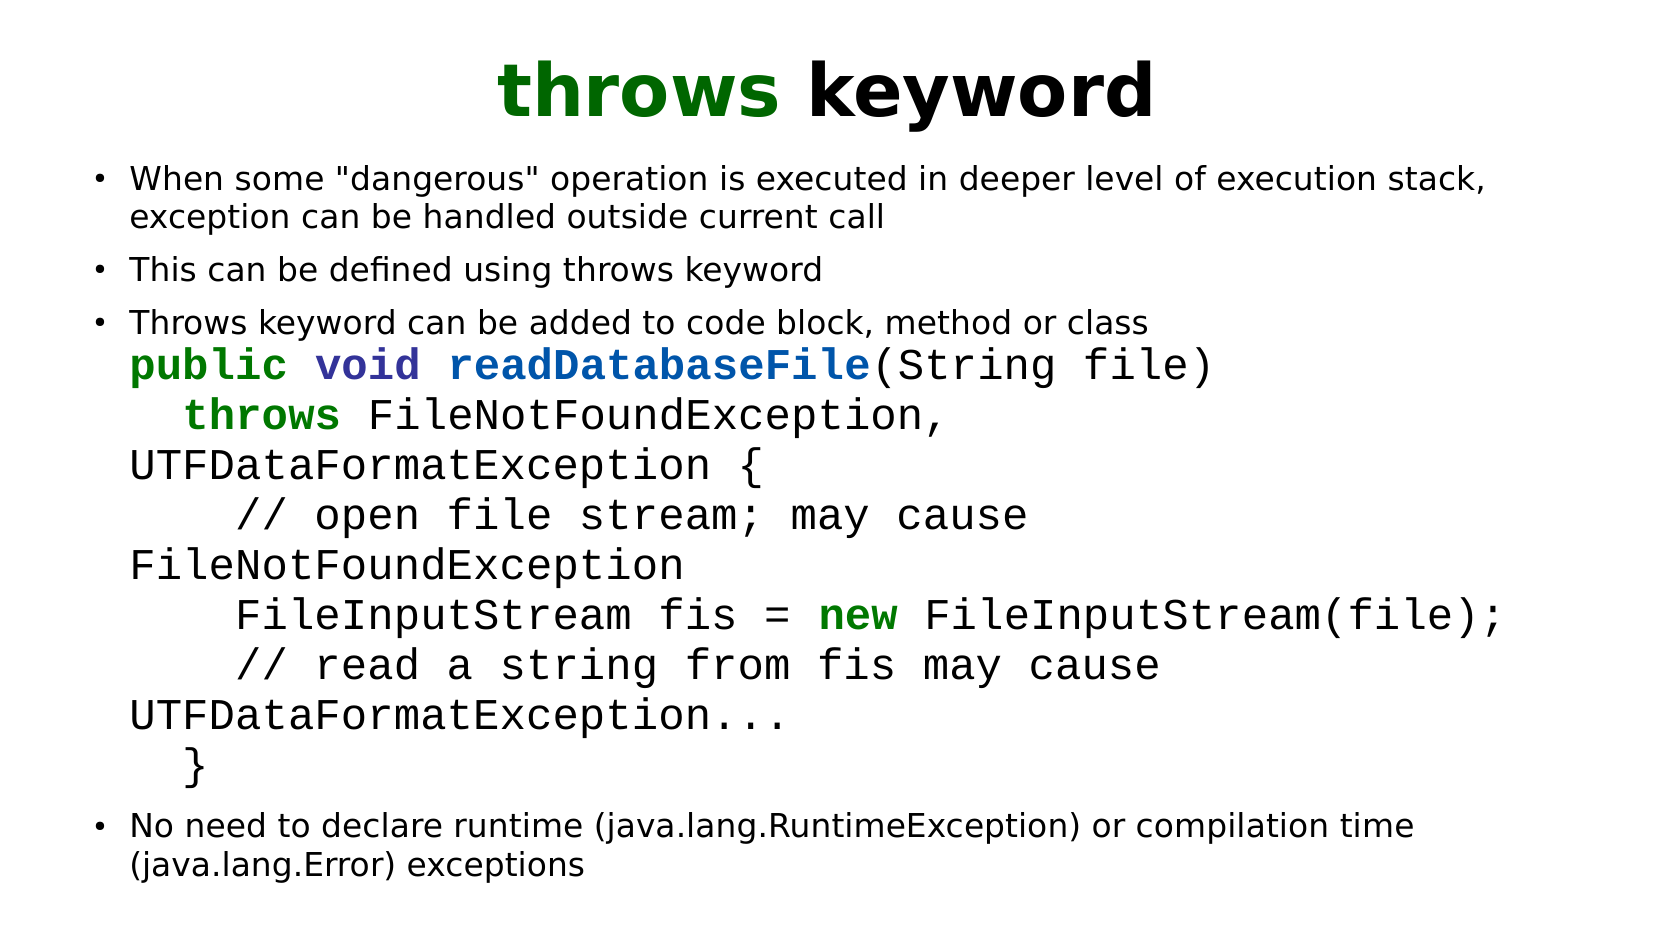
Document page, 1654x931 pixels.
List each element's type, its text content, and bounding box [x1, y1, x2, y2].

title throws keyword [82, 37, 1571, 147]
list When some "dangerous" operation is executed in deeper level of execution stack, exception can be handled outside current call This can be defined using throws keyword Throws keyword can be added to code block, method or class public void readDatabaseFile(String file) throws FileNotFoundException, UTFDataFormatException { // open file stream; may cause FileNotFoundException FileInputStream fis = new FileInputStream(file); // read a string from fis may cause UTFDataFormatException... } No need to declare runtime (java.lang.RuntimeException) or compilation time (java.lang.Error) exceptions [82, 159, 1538, 895]
